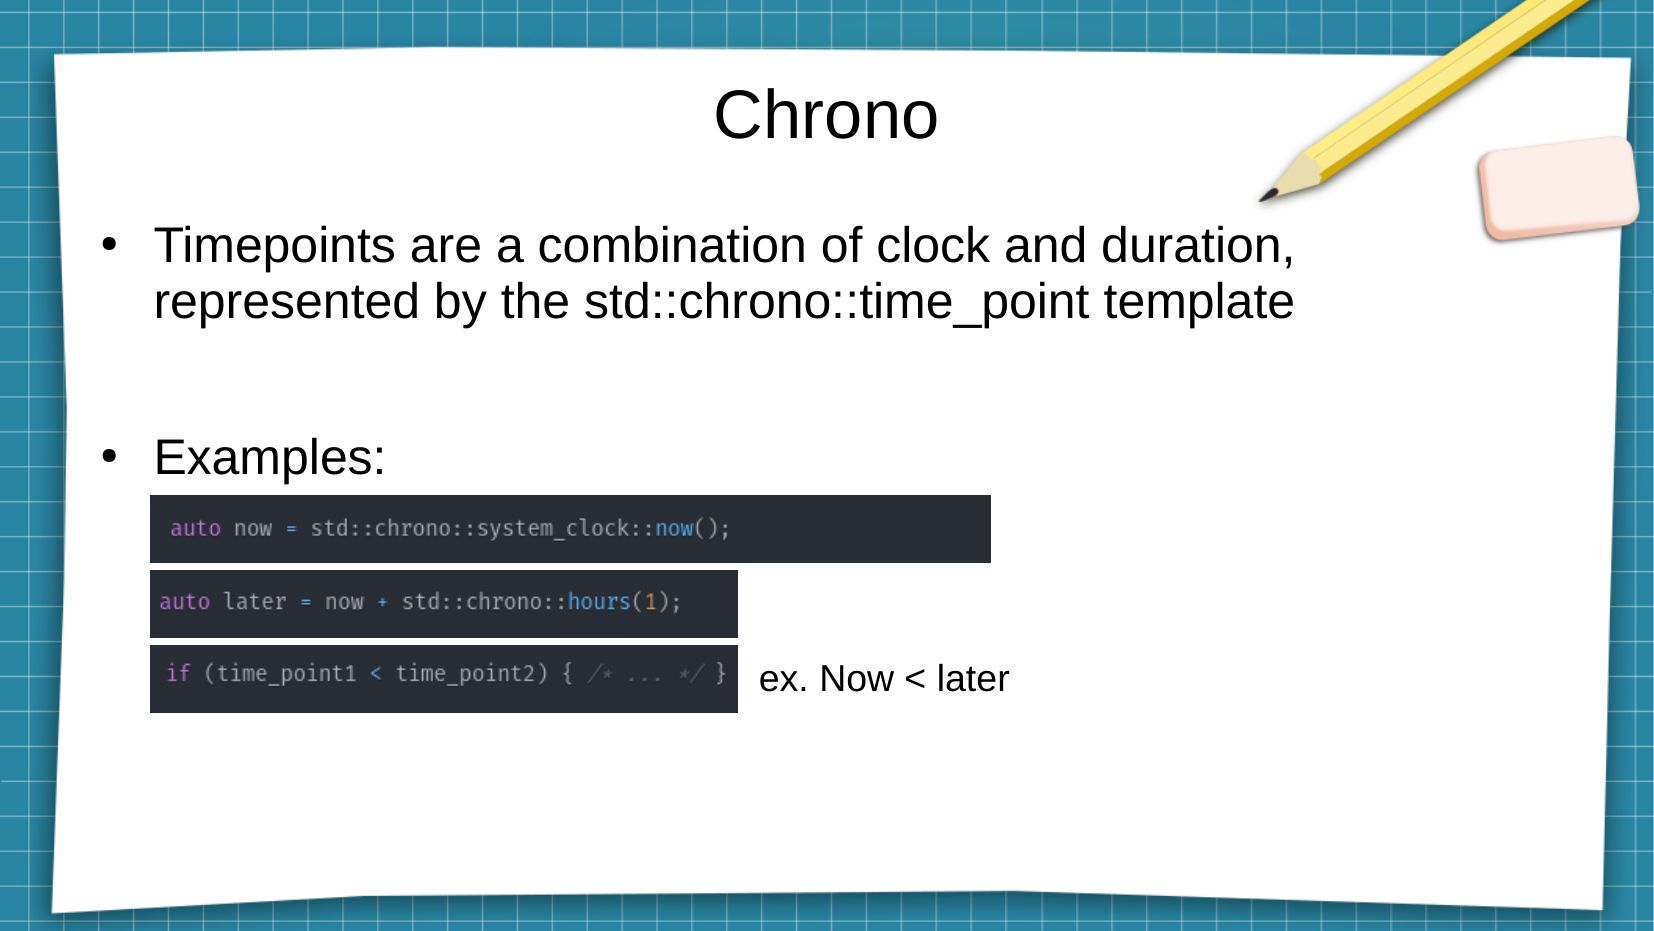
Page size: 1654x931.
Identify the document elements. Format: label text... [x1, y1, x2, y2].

title Chrono [82, 37, 1571, 193]
picture [0, 0, 1654, 931]
text_box ex. Now < later [744, 649, 1195, 707]
list Timepoints are a combination of clock and duration, represented by the std::chrono::time_point template Examples: [82, 217, 1571, 758]
